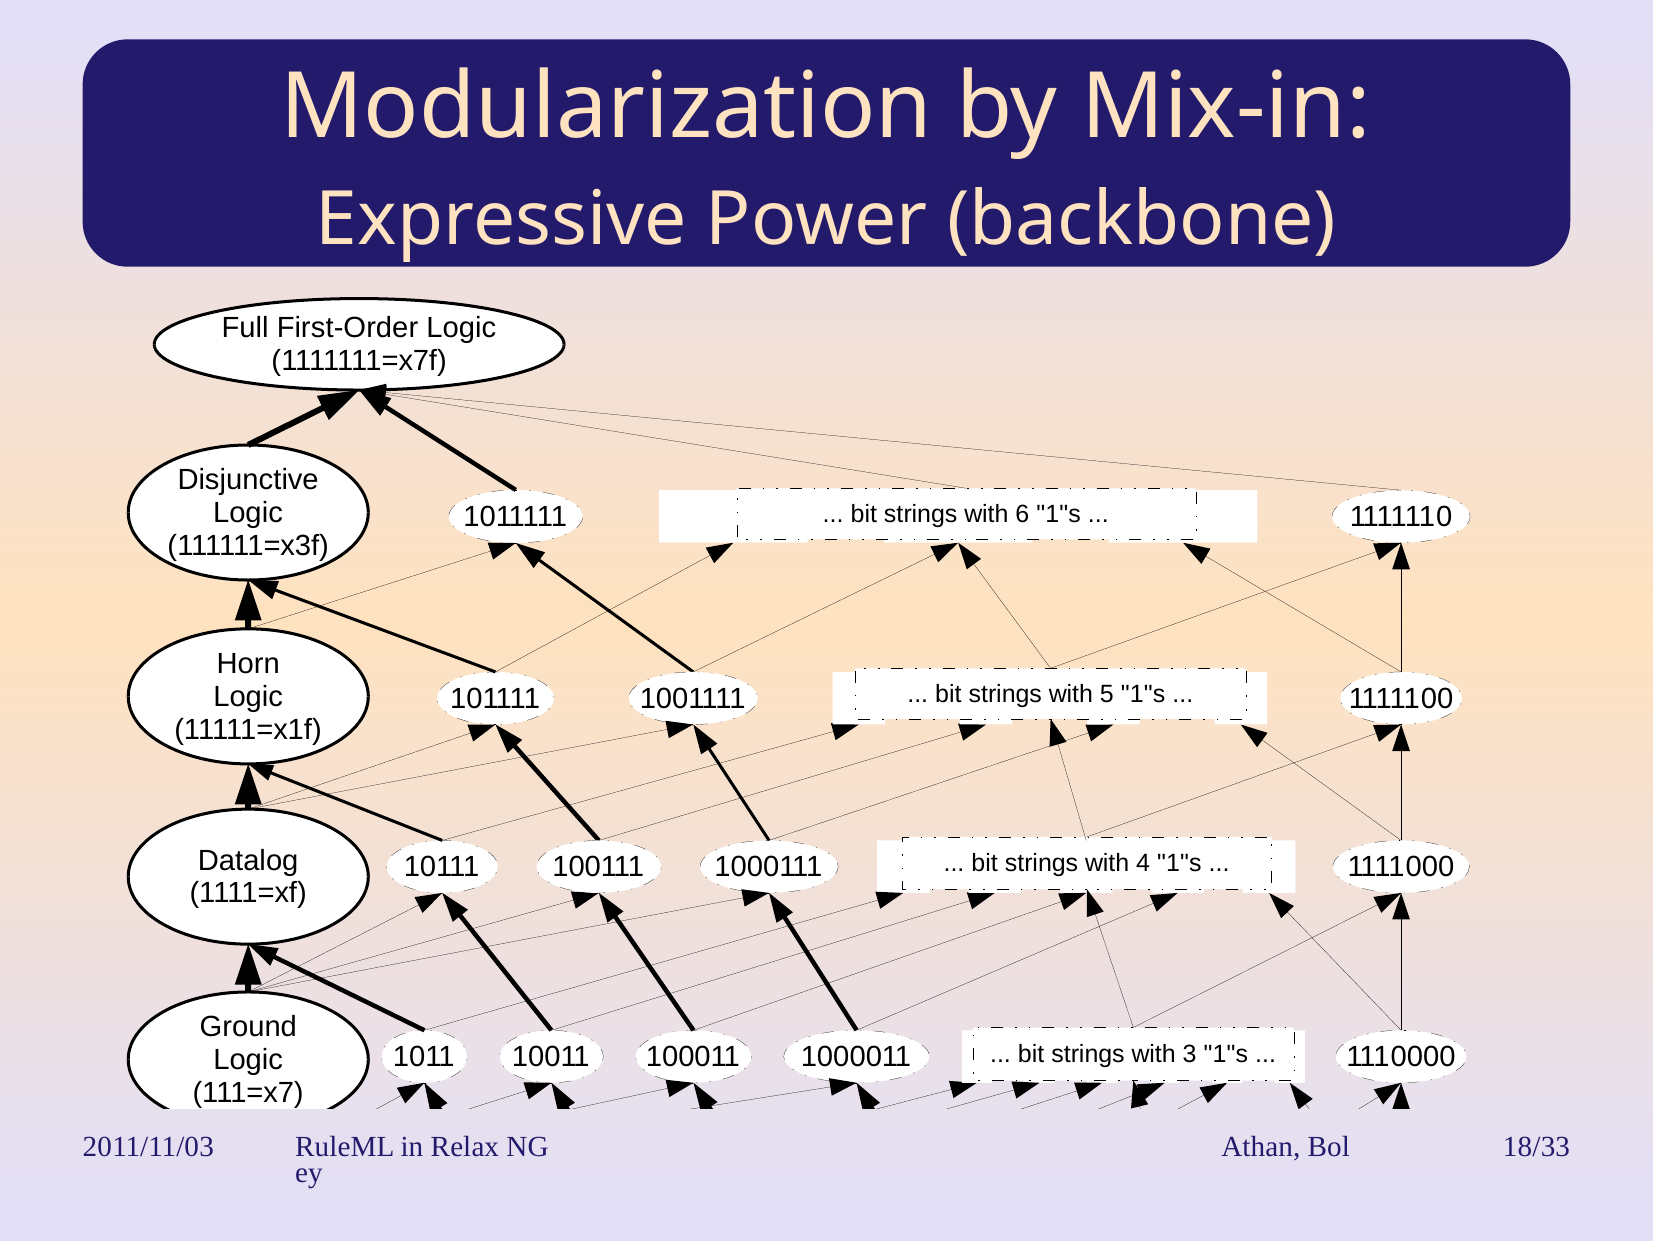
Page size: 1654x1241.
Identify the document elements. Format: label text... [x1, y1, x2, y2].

title Modularization by Mix-in: Expressive Power (backbone) [82, 49, 1571, 257]
chart [88, 290, 1571, 1109]
